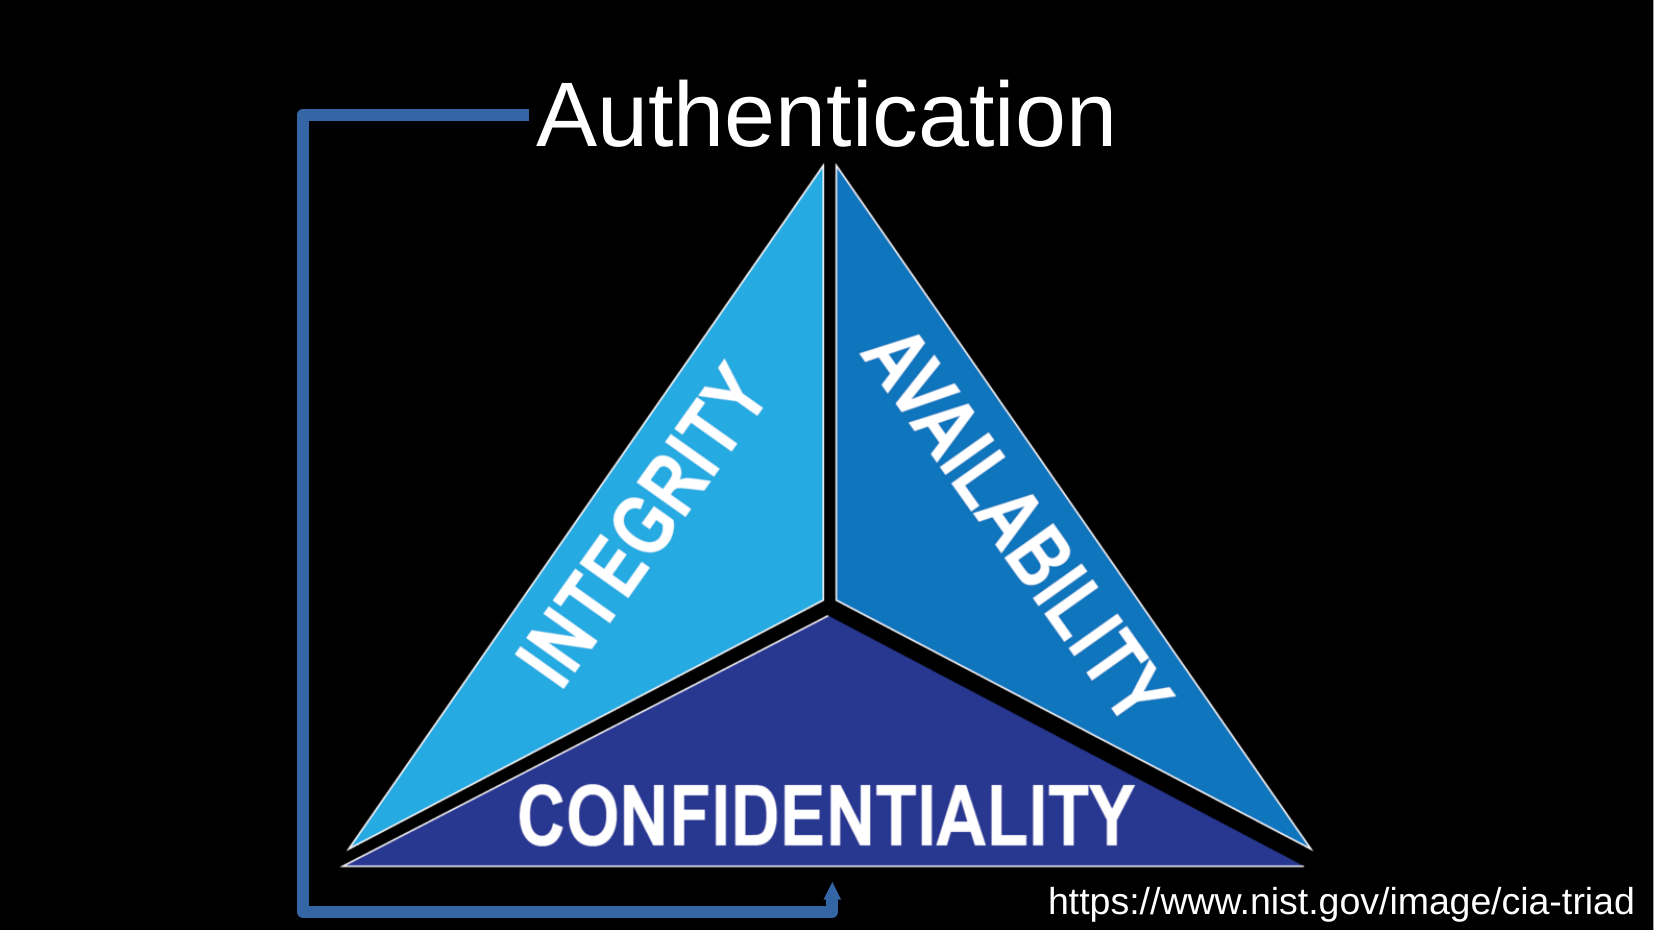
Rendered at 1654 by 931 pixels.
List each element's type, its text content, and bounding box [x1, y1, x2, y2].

picture [332, 154, 1333, 882]
text_box https://www.nist.gov/image/cia-triad [1033, 873, 1651, 931]
title Authentication [529, 37, 1126, 154]
